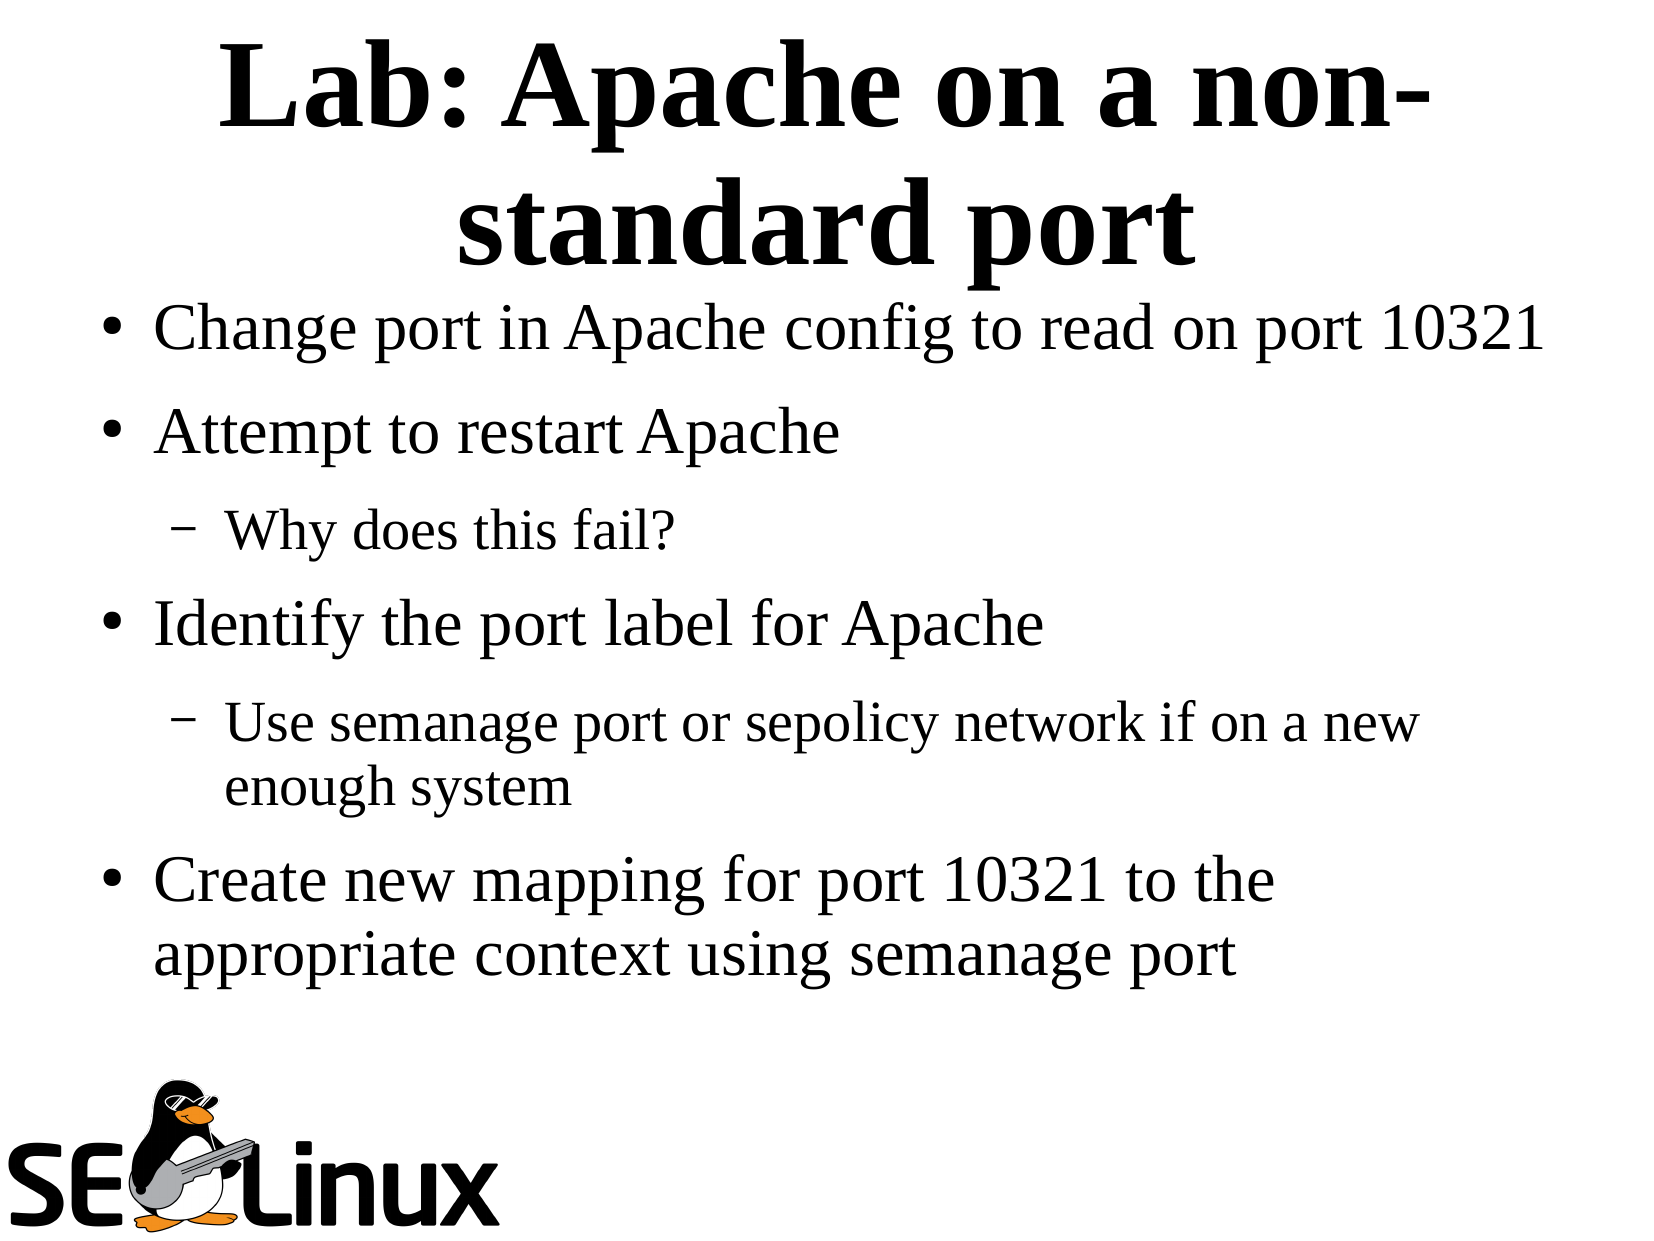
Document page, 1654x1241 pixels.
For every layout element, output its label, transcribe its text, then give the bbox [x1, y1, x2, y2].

title Lab: Apache on a non-standard port [82, 14, 1571, 290]
list Change port in Apache config to read on port 10321 Attempt to restart Apache Why does this fail? Identify the port label for Apache Use semanage port or sepolicy network if on a new enough system Create new mapping for port 10321 to the appropriate context using semanage port [82, 290, 1571, 1010]
picture [0, 919, 526, 1241]
